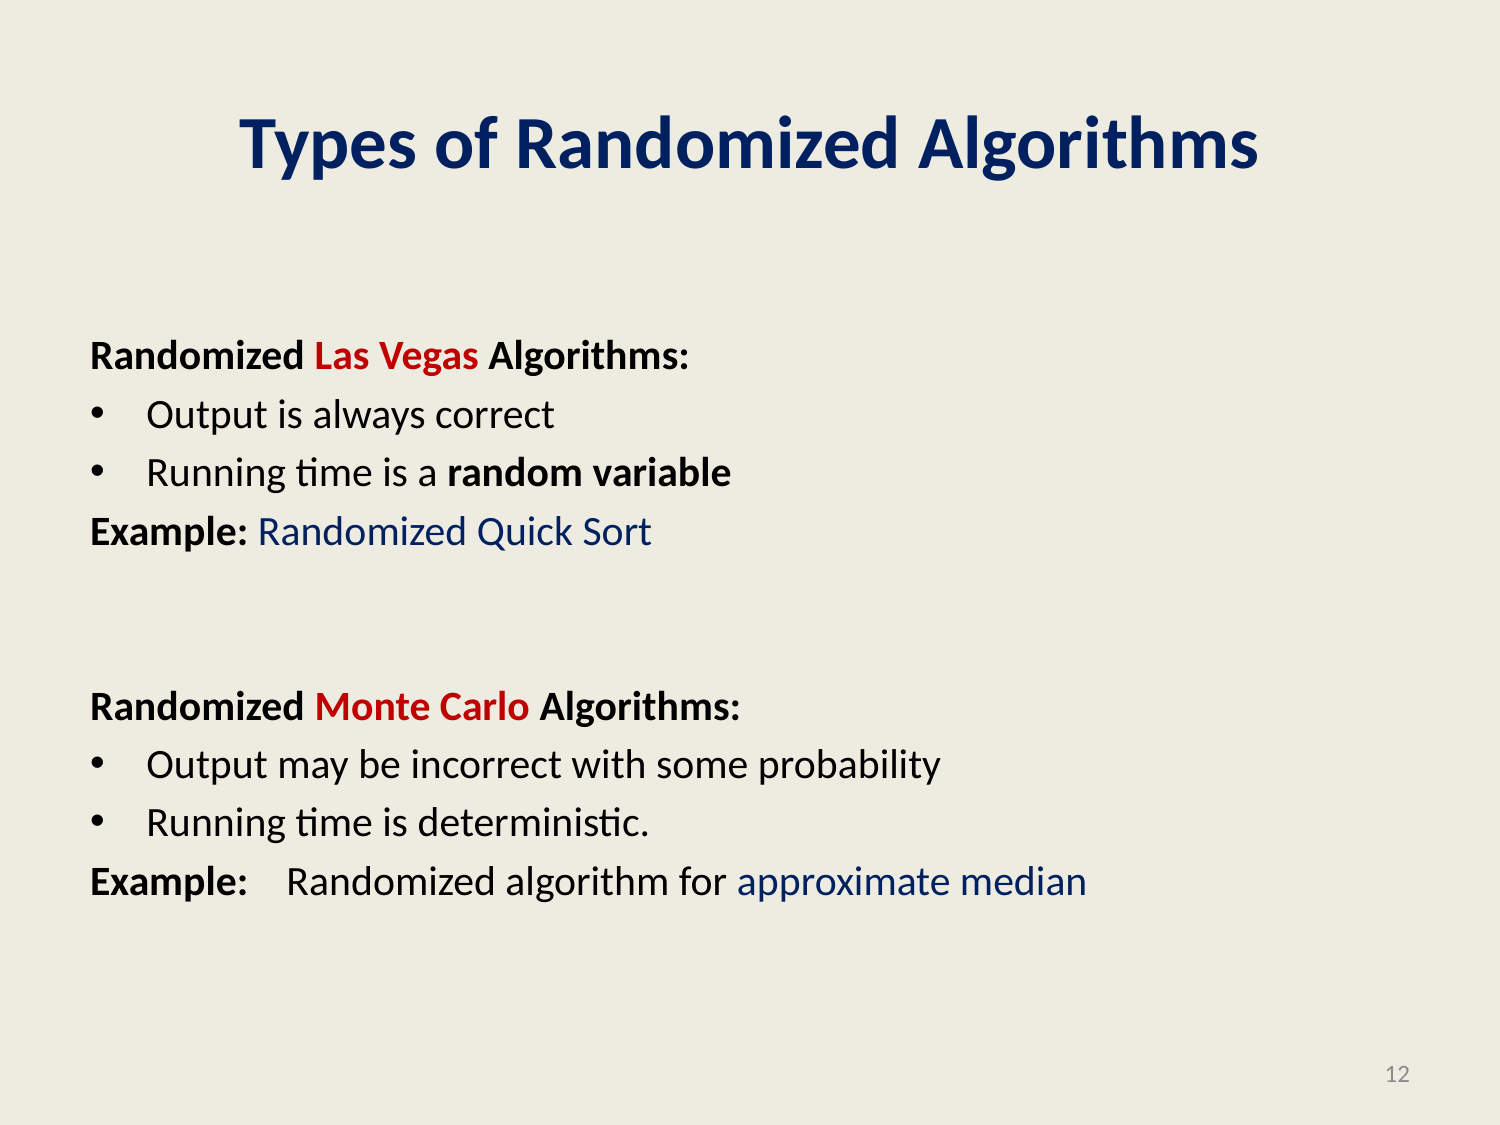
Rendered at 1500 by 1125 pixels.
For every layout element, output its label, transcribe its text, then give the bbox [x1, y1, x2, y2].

list Randomized Las Vegas Algorithms: Output is always correct Running time is a random variable Example: Randomized Quick Sort Randomized Monte Carlo Algorithms: Output may be incorrect with some probability Running time is deterministic. Example: Randomized algorithm for approximate median [75, 262, 1425, 1005]
slide_number <number> [1074, 1042, 1425, 1103]
title Types of Randomized Algorithms [75, 45, 1425, 233]
